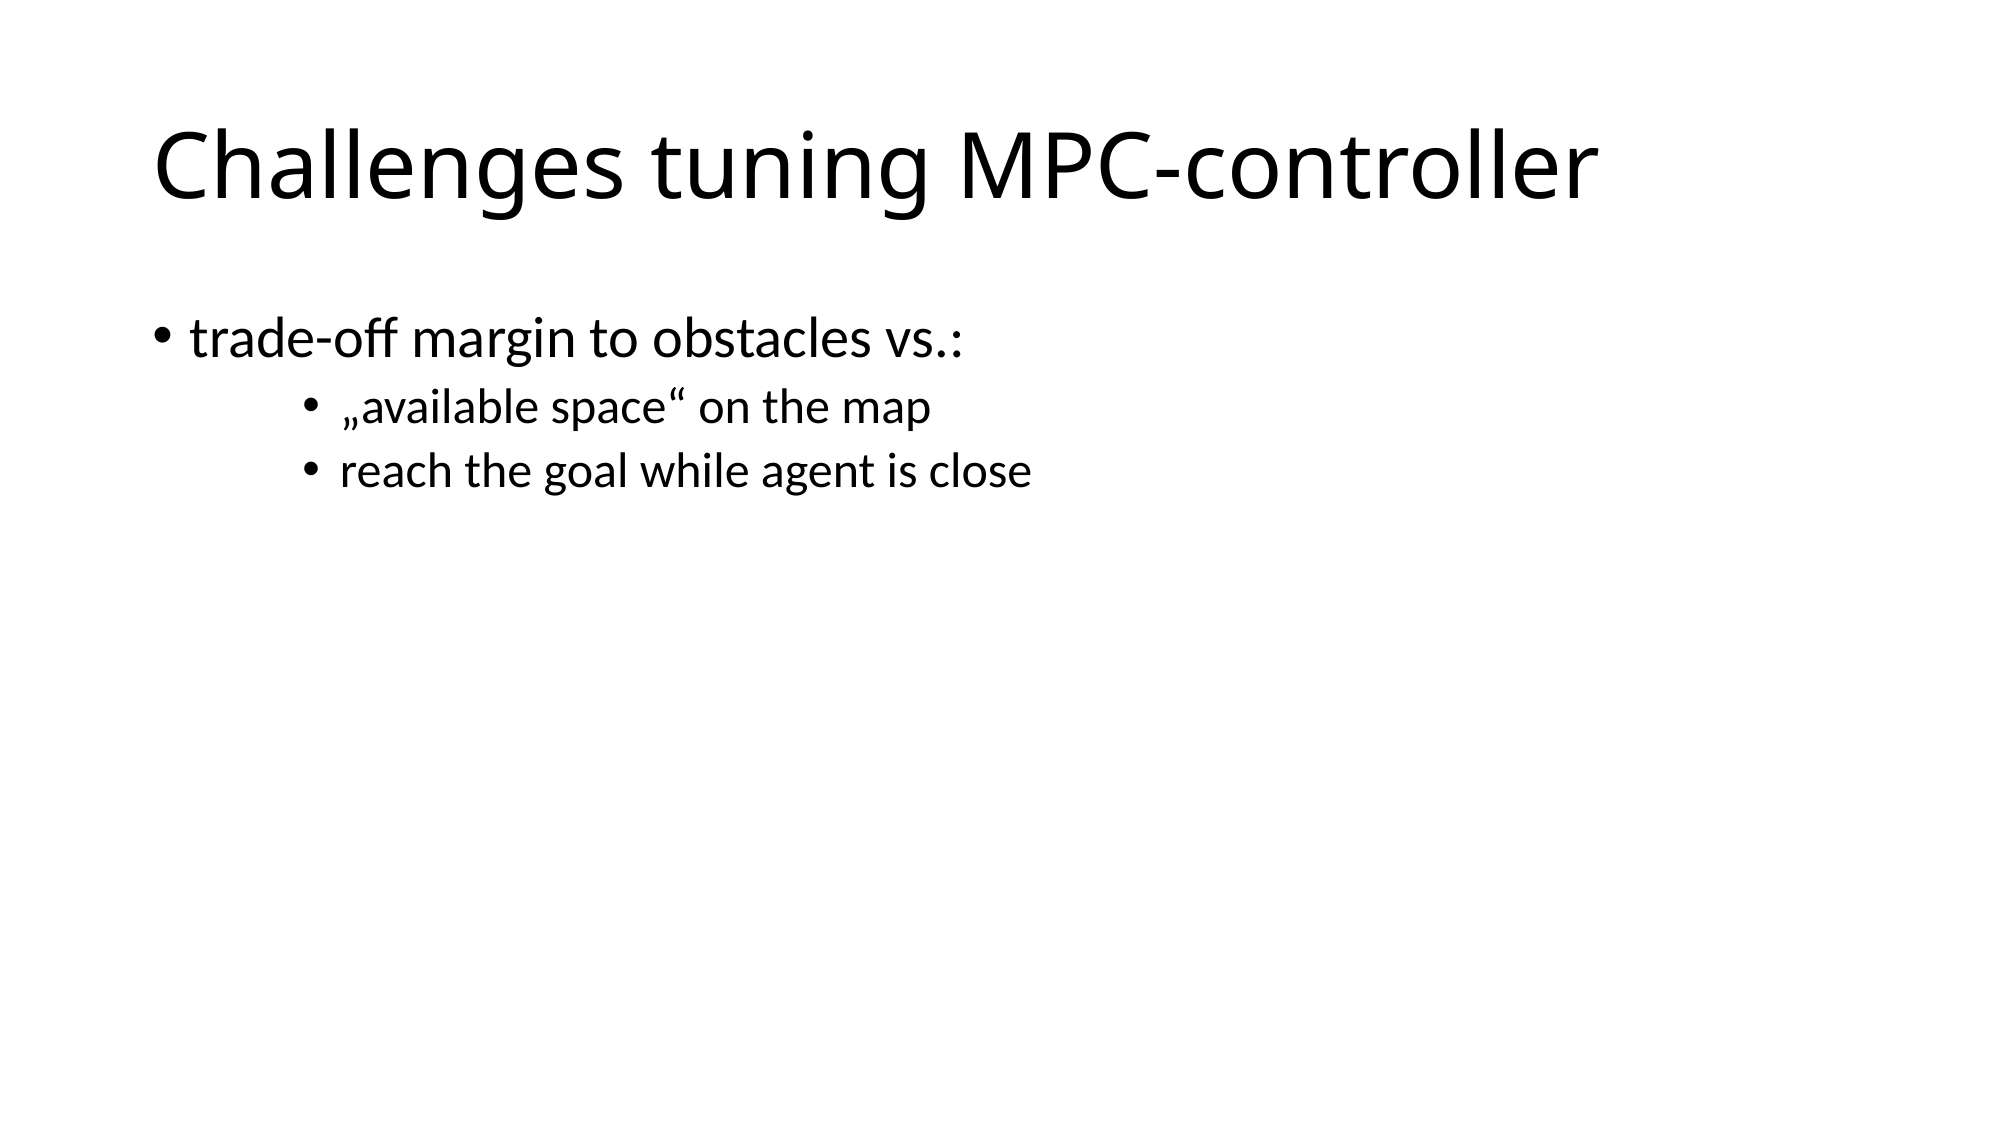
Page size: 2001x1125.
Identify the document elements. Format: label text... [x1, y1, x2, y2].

list trade-off margin to obstacles vs.: „available space“ on the map reach the goal while agent is close [137, 299, 1863, 1014]
title Challenges tuning MPC-controller [137, 59, 1863, 278]
